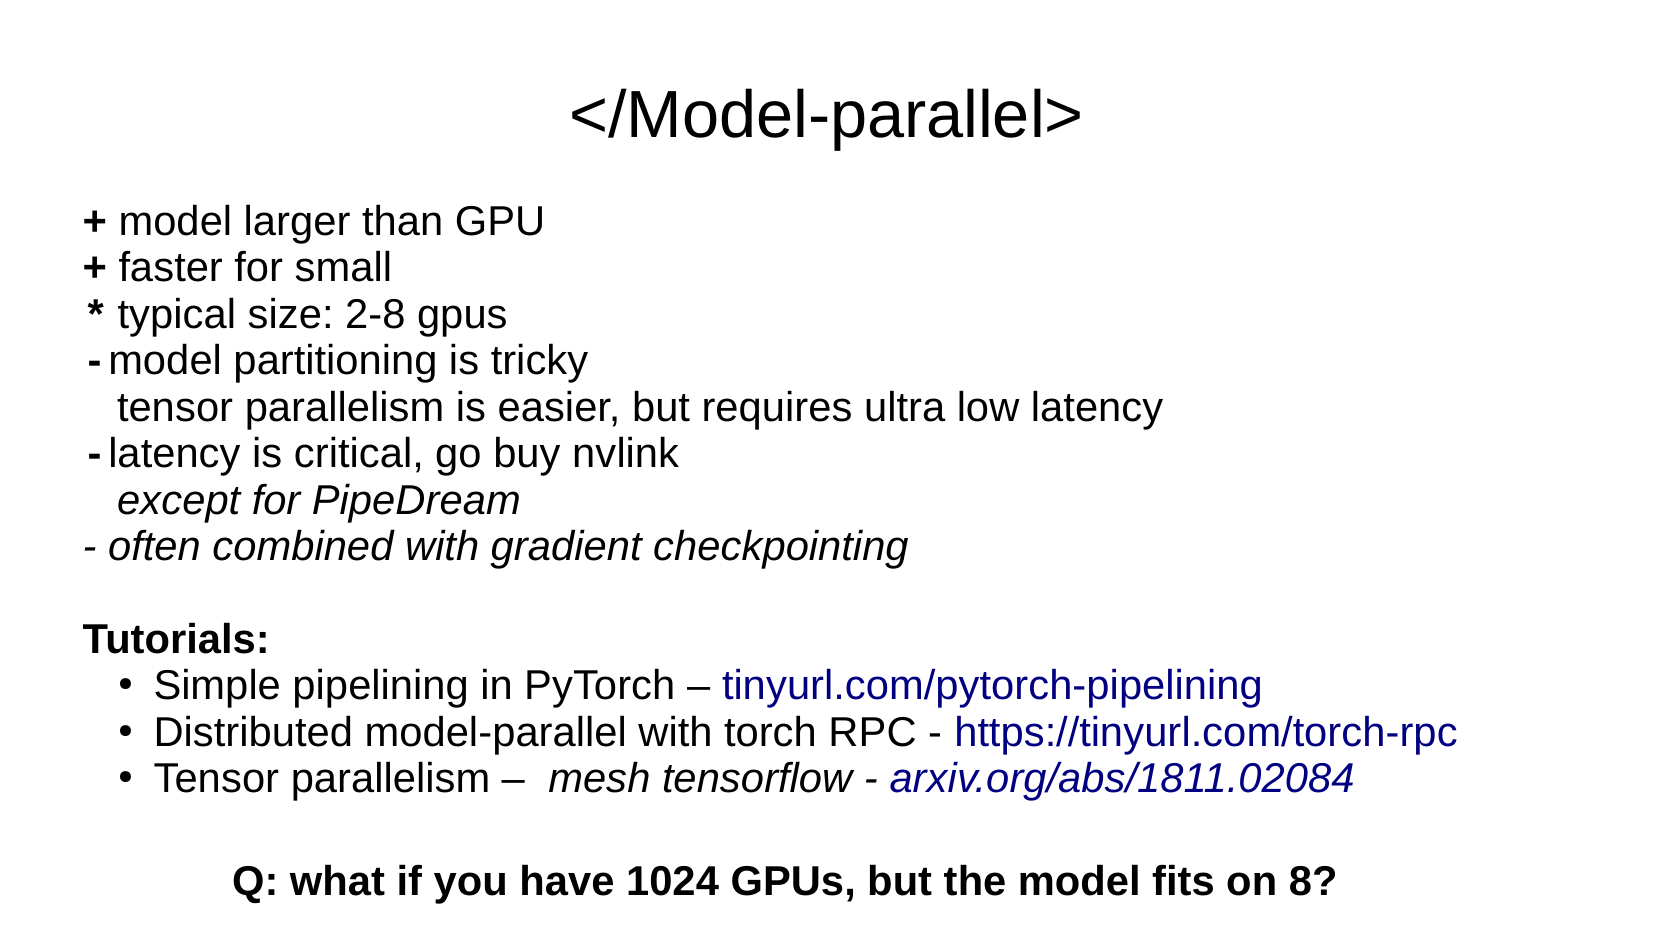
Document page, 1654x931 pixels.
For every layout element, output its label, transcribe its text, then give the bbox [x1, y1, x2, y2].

text_box Q: what if you have 1024 GPUs, but the model fits on 8? [217, 850, 1459, 913]
title </Model-parallel> [82, 37, 1571, 193]
subtitle + model larger than GPU + faster for small * typical size: 2-8 gpus - model partitioning is tricky tensor parallelism is easier, but requires ultra low latency - latency is critical, go buy nvlink except for PipeDream - often combined with gradient checkpointing Tutorials: Simple pipelining in PyTorch – tinyurl.com/pytorch-pipelining Distributed model-parallel with torch RPC - https://tinyurl.com/torch-rpc Tensor parallelism – mesh tensorflow - arxiv.org/abs/1811.02084 [82, 197, 1571, 849]
